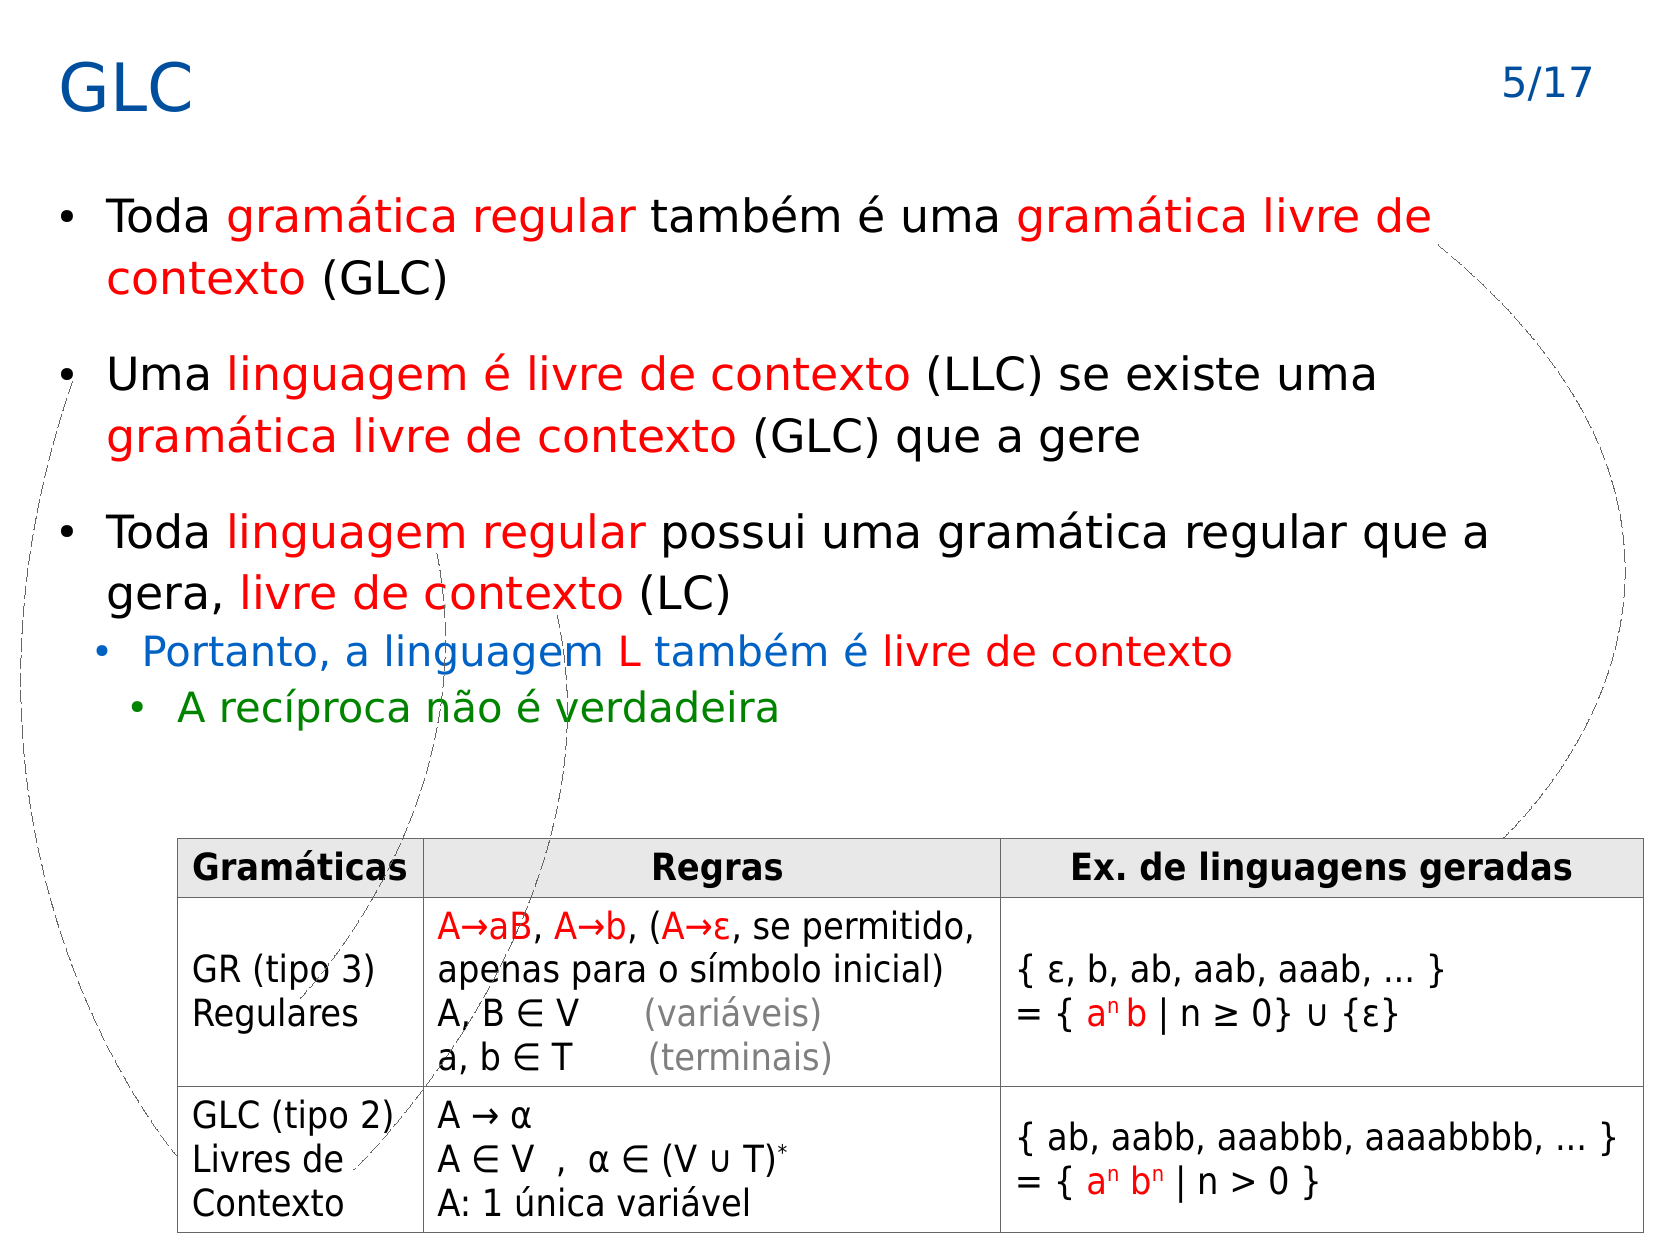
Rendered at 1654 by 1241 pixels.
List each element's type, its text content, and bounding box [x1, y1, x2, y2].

table_cell GLC (tipo 2) Livres de Contexto [178, 1087, 423, 1232]
table_cell A→aB, A→b, (A→ε, se permitido, apenas para o símbolo inicial) A, B ∈ V (variáveis) a, b ∈ T (terminais) [424, 898, 1000, 1086]
table_header Regras [424, 839, 1000, 897]
list Toda gramática regular também é uma gramática livre de contexto (GLC) Uma linguagem é livre de contexto (LLC) se existe uma gramática livre de contexto (GLC) que a gere Toda linguagem regular possui uma gramática regular que a gera, livre de contexto (LC) Portanto, a linguagem L também é livre de contexto A recíproca não é verdadeira [59, 182, 1595, 1211]
table_cell { ab, aabb, aaabbb, aaaabbbb, ... } = { an bn | n > 0 } [1001, 1087, 1643, 1232]
table_cell A → α A ∈ V , α ∈ (V ∪ T)* A: 1 única variável [424, 1087, 1000, 1232]
table_cell GR (tipo 3) Regulares [178, 898, 423, 1086]
table_cell { ε, b, ab, aab, aaab, ... } = { an b | n ≥ 0} ∪ {ε} [1001, 898, 1643, 1086]
title GLC [59, 29, 1625, 148]
table_header Gramáticas [178, 839, 423, 897]
table_header Ex. de linguagens geradas [1001, 839, 1643, 897]
